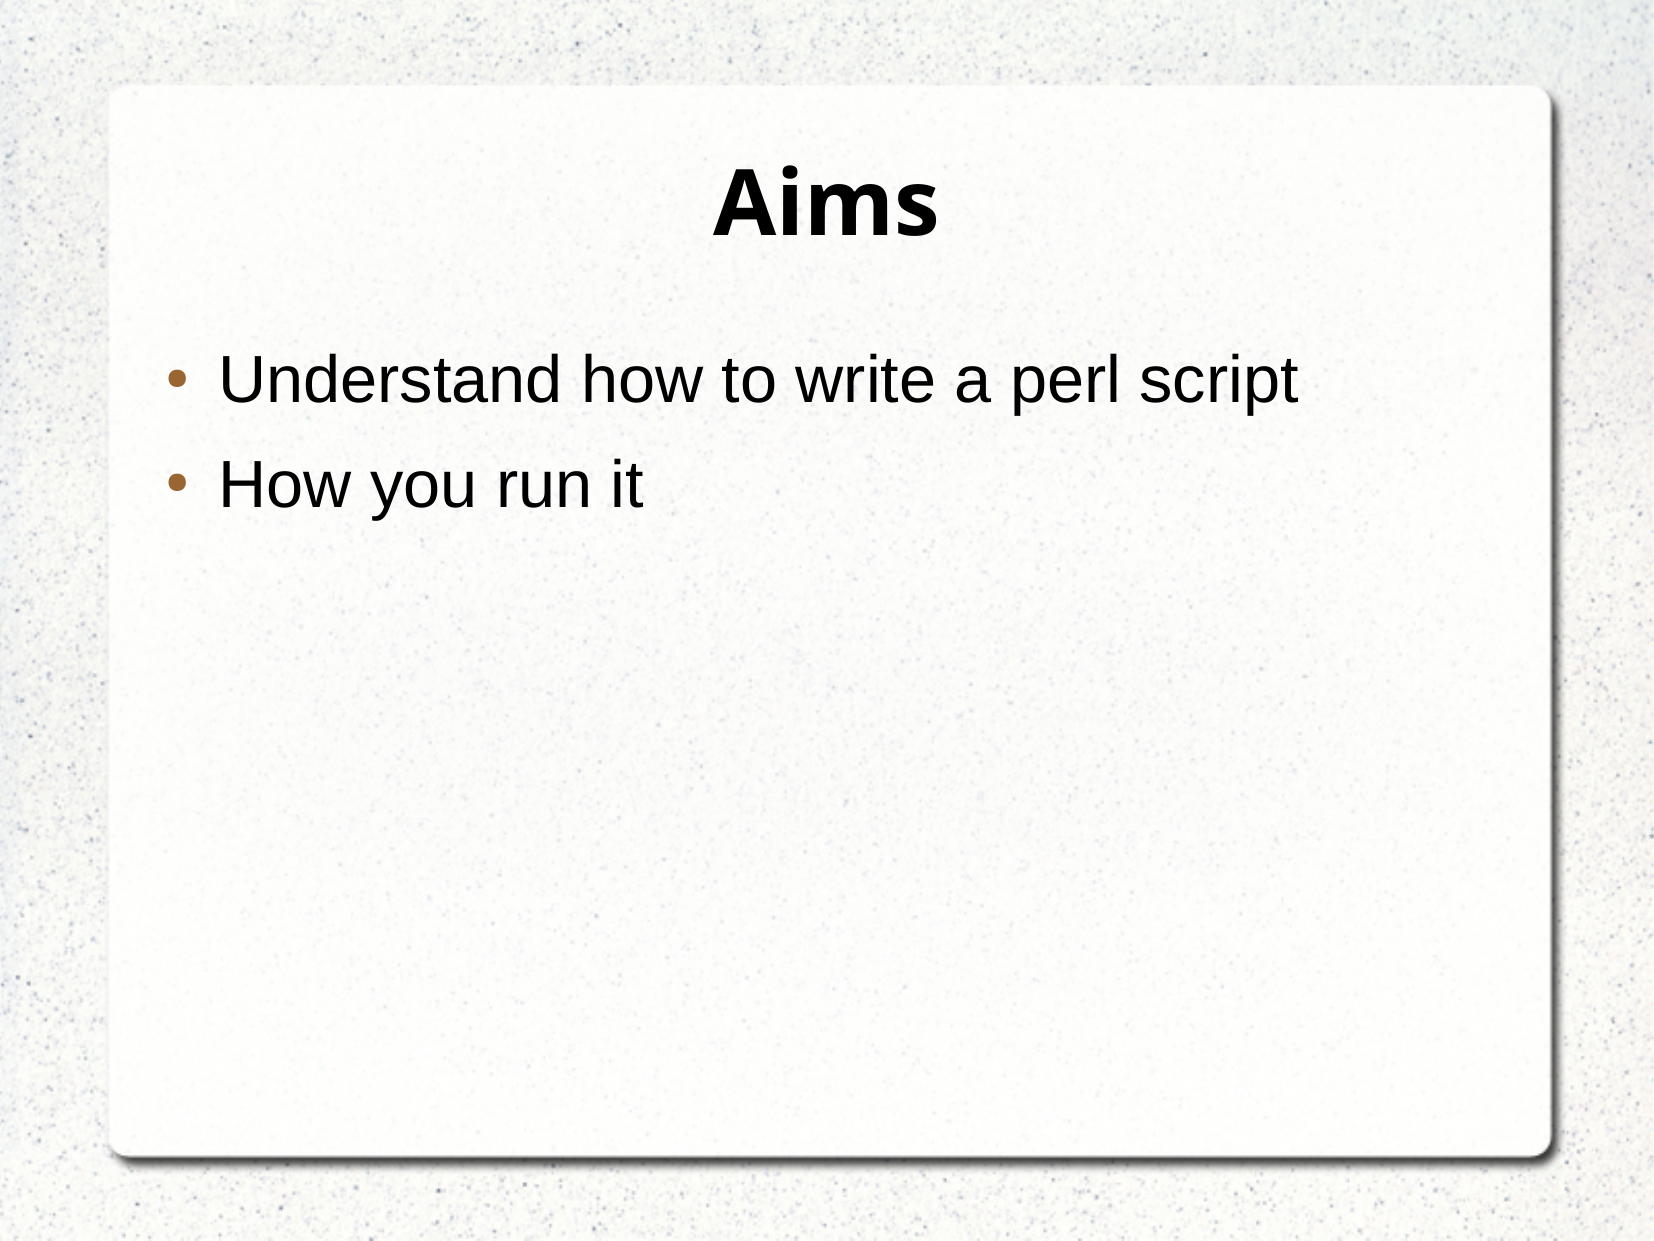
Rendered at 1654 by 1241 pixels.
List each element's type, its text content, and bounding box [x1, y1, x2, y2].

picture [0, 0, 1654, 1241]
list Understand how to write a perl script How you run it [147, 342, 1506, 978]
title Aims [118, 96, 1536, 304]
